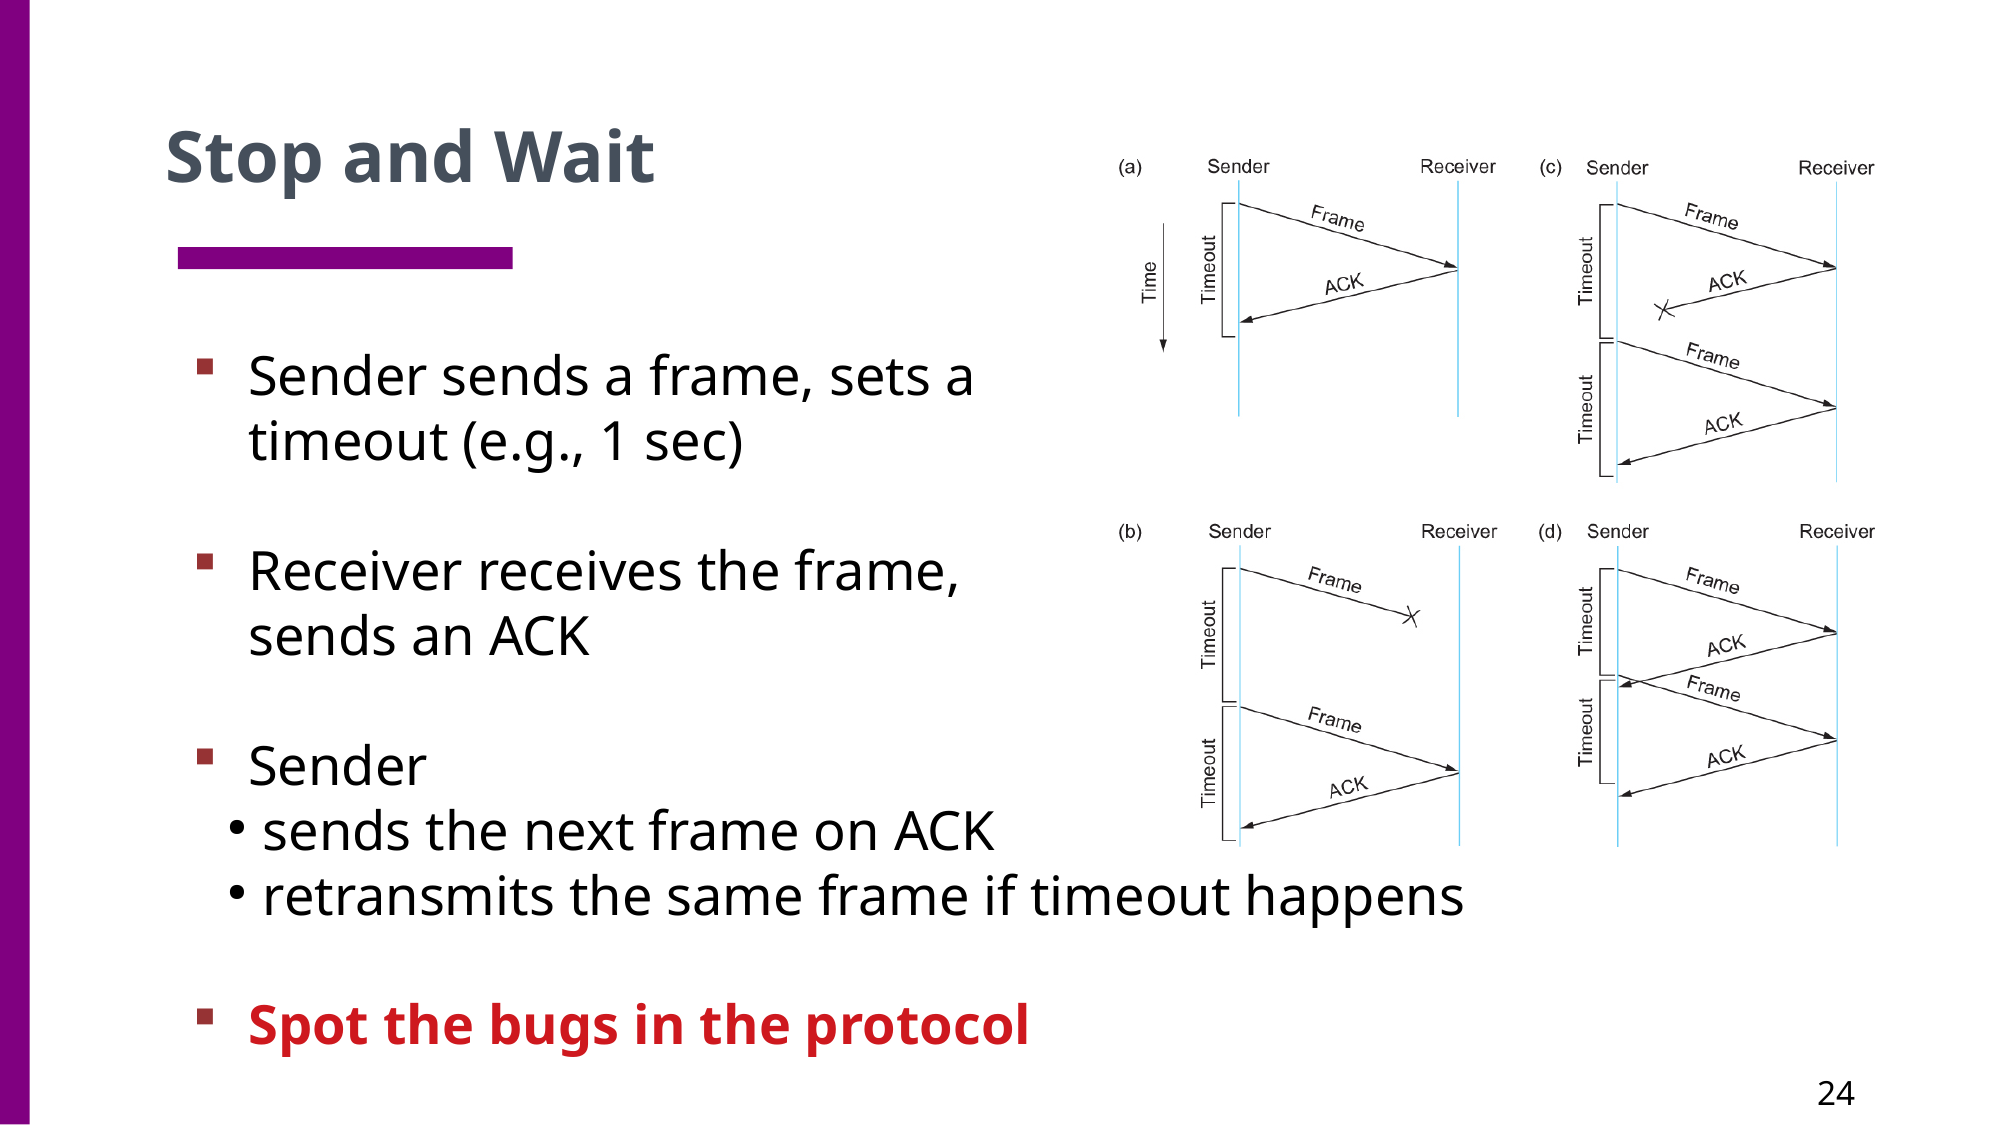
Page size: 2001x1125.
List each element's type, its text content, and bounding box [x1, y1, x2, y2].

picture [1118, 156, 1875, 326]
text_box Sender sends a frame, sets a timeout (e.g., 1 sec) Receiver receives the frame, sends an ACK Sender sends the next frame on ACK retransmits the same frame if timeout happens Spot the bugs in the protocol [177, 326, 1875, 1050]
text_box Stop and Wait [151, 0, 1849, 212]
